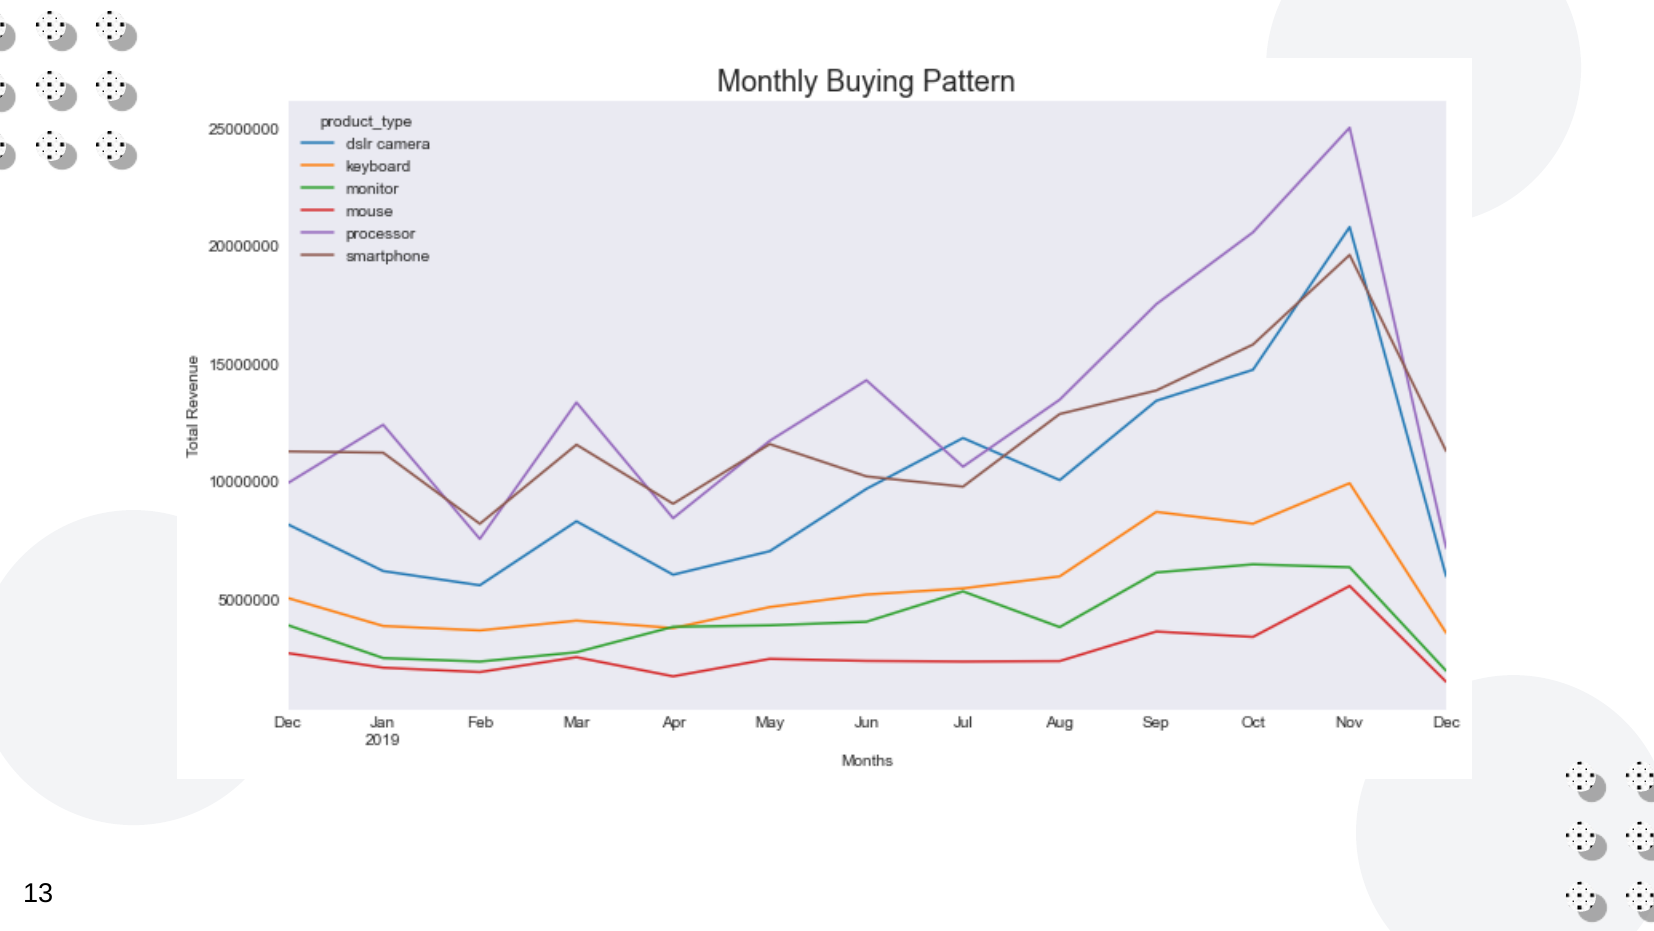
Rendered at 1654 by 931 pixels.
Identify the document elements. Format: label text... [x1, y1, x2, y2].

text_box <number> [8, 870, 1063, 916]
picture [1565, 761, 1596, 792]
picture [1565, 821, 1596, 852]
picture [0, 13, 6, 38]
picture [35, 130, 67, 161]
picture [177, 58, 1472, 910]
picture [0, 74, 6, 99]
picture [1565, 881, 1596, 912]
picture [0, 133, 7, 159]
picture [35, 10, 66, 41]
picture [95, 10, 126, 41]
picture [35, 70, 66, 101]
picture [95, 130, 127, 161]
picture [95, 70, 126, 101]
picture [1625, 821, 1654, 852]
picture [1625, 881, 1654, 912]
picture [1625, 761, 1654, 792]
